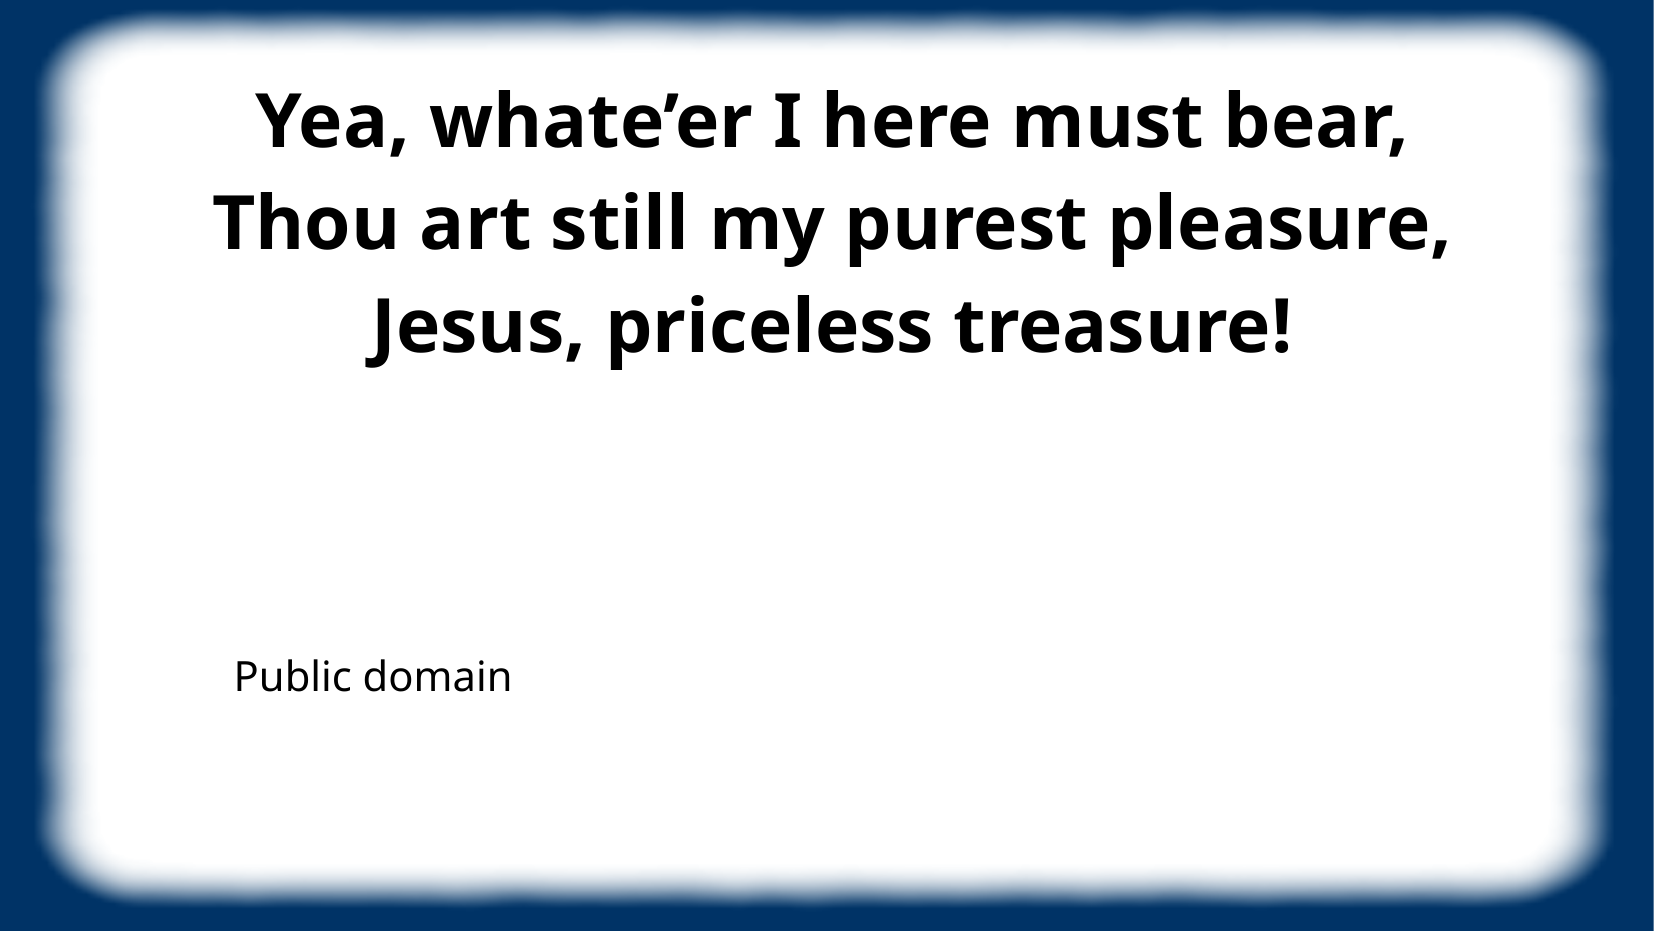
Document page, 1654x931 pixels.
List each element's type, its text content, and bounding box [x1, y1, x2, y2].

picture [0, 0, 1654, 931]
text_box Yea, whate’er I here must bear, Thou art still my purest pleasure, Jesus, priceless treasure! Public domain [90, 60, 1576, 753]
